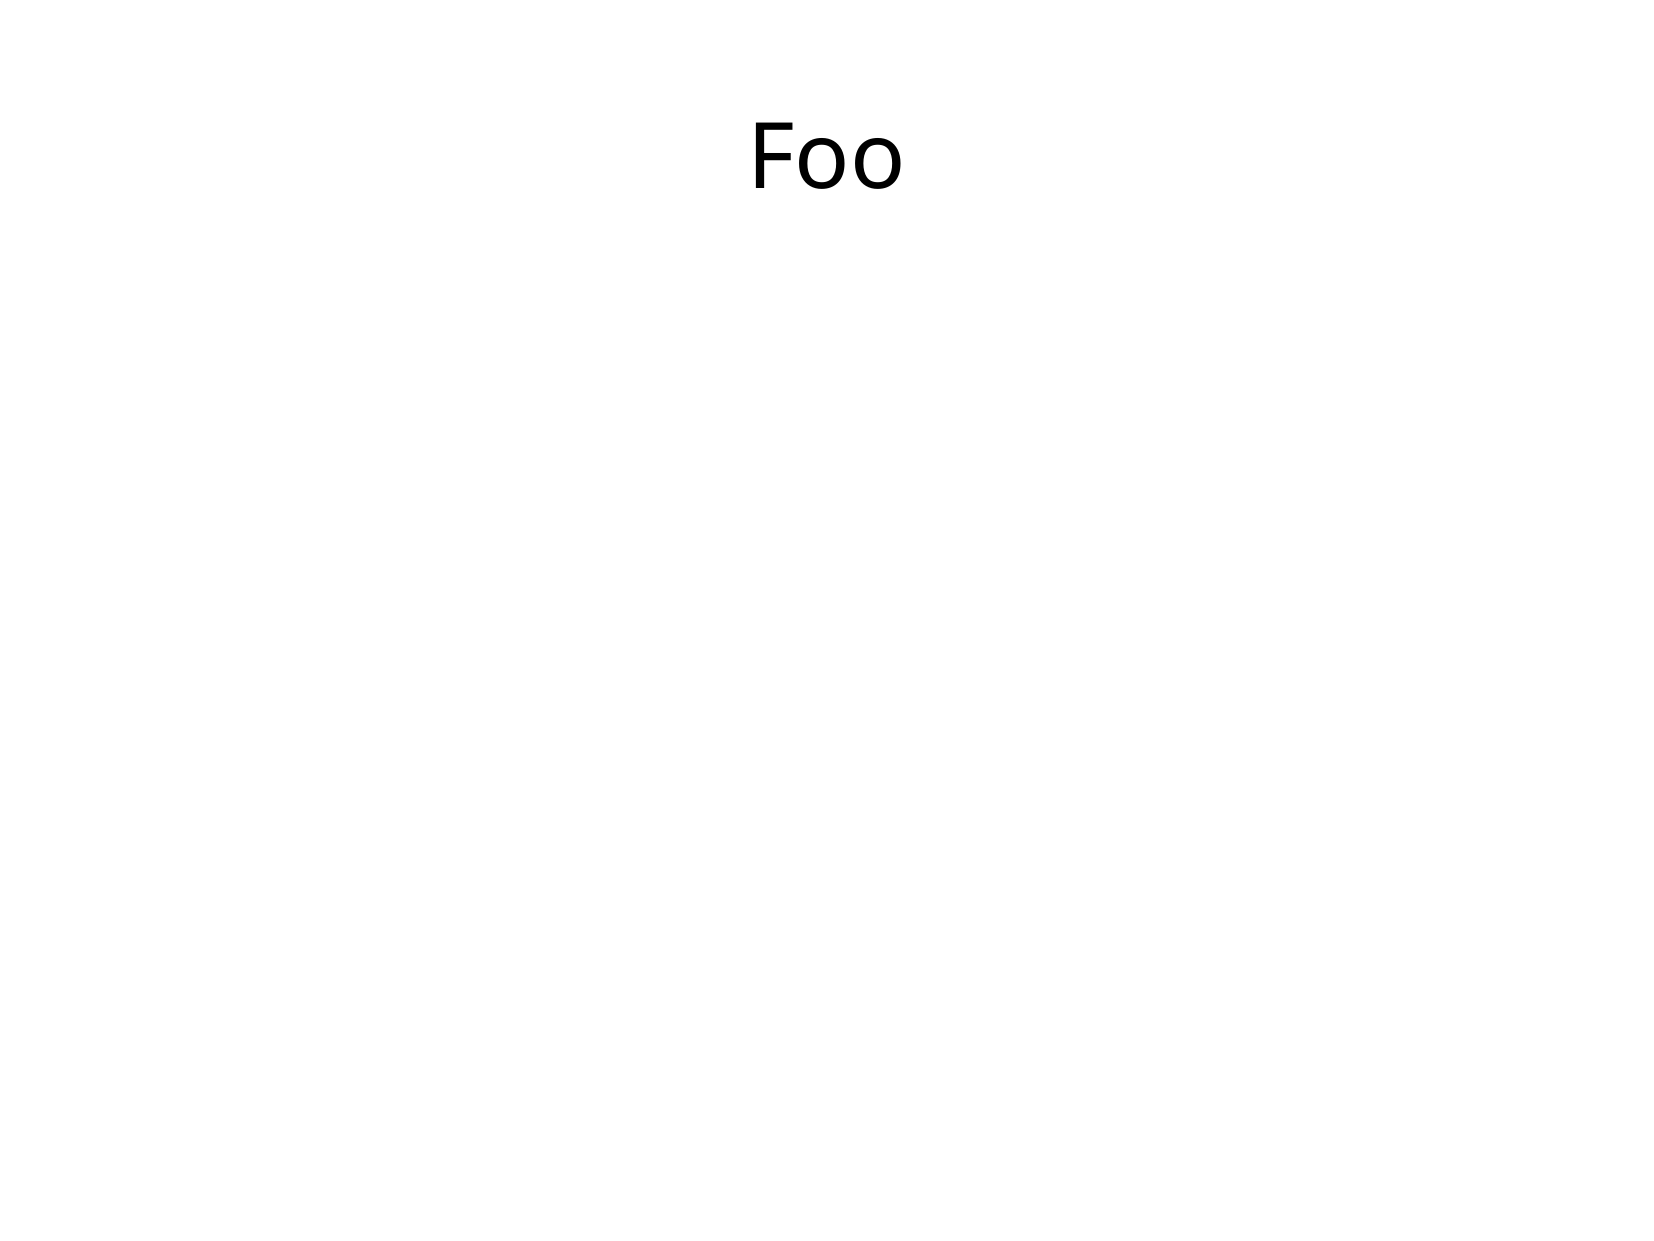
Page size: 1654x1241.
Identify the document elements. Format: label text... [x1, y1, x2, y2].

title Foo [82, 49, 1571, 257]
